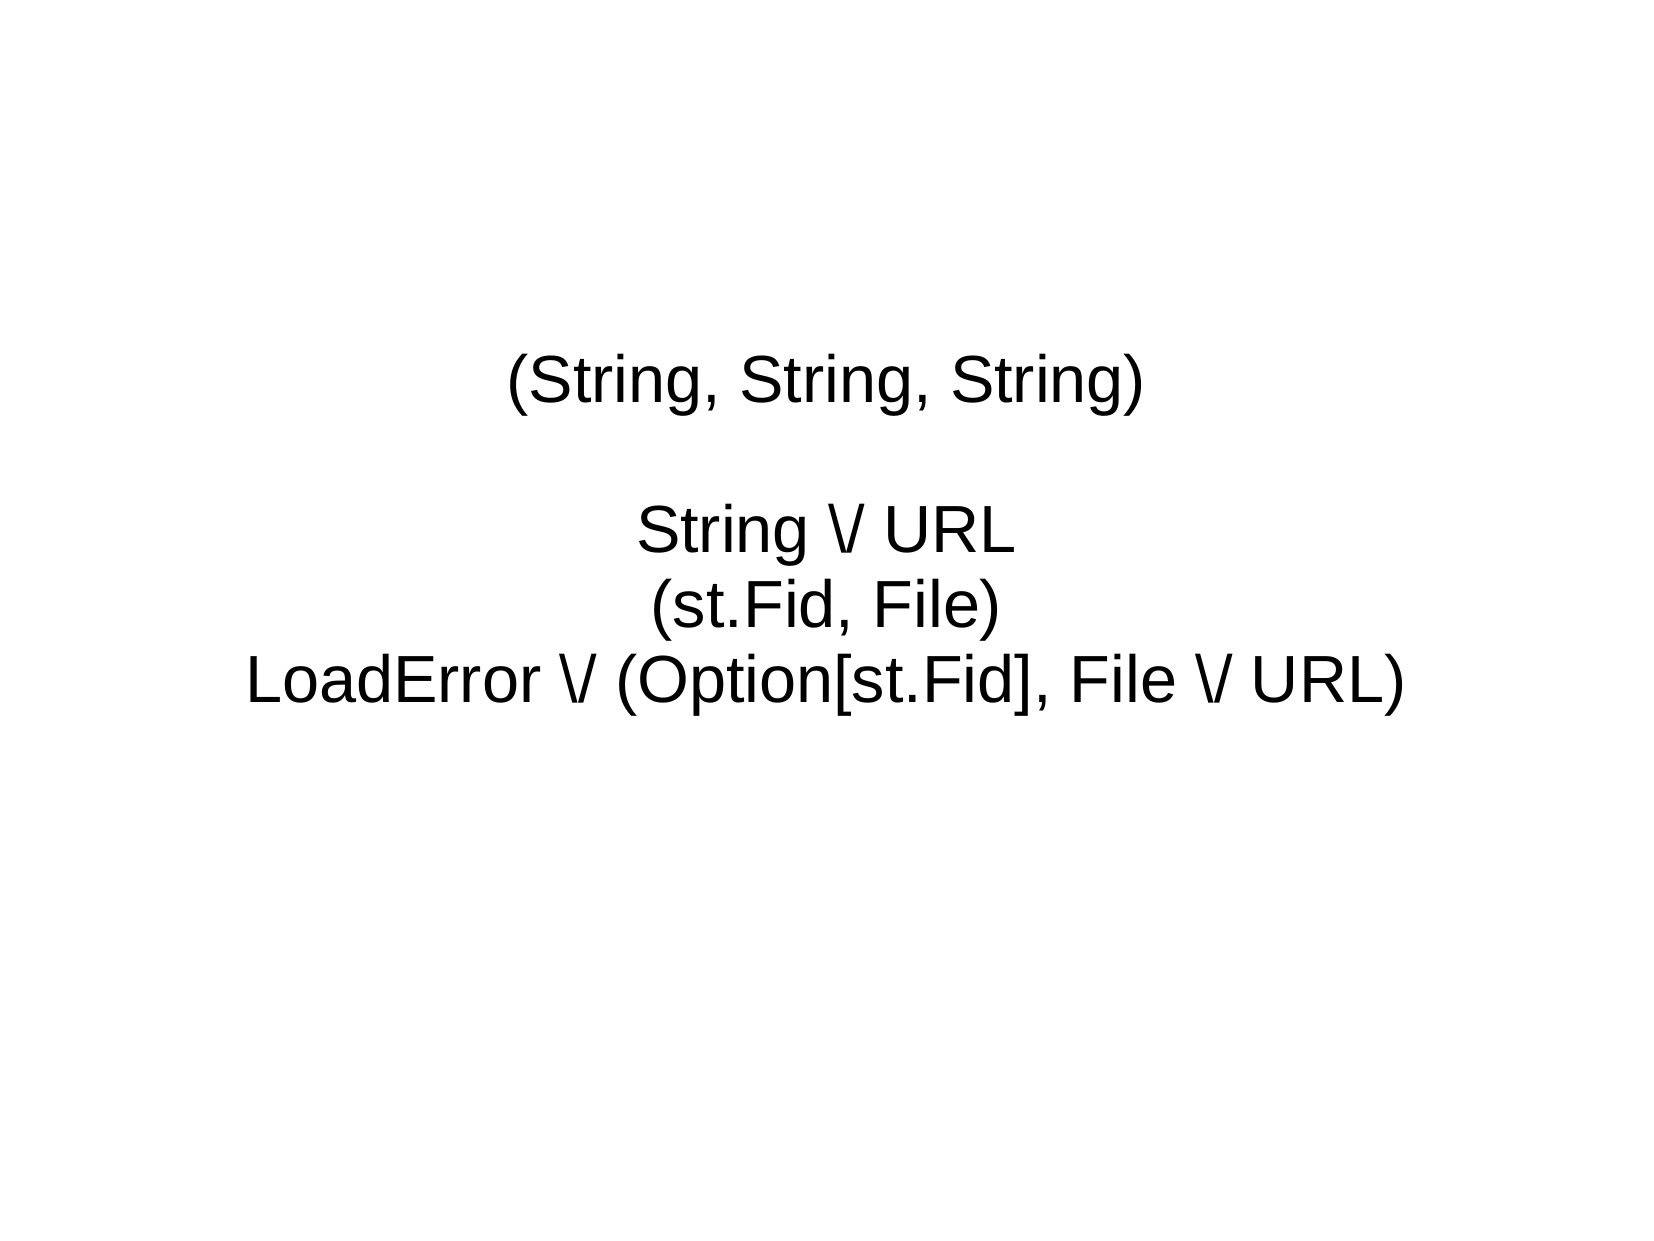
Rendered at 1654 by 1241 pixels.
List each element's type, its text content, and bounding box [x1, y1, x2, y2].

subtitle (String, String, String) String \/ URL (st.Fid, File) LoadError \/ (Option[st.Fid], File \/ URL) [82, 49, 1571, 1010]
